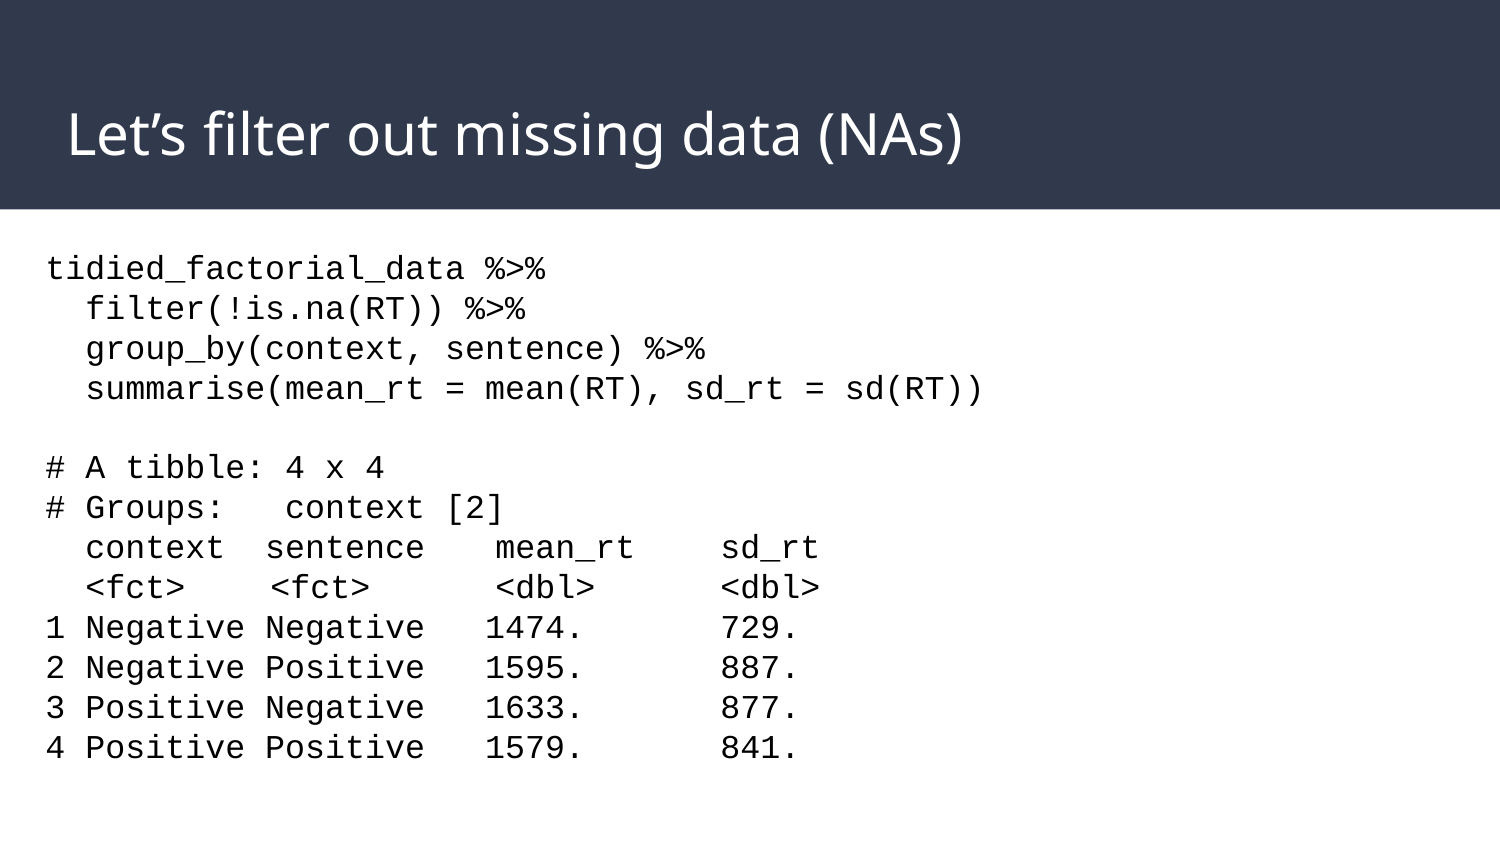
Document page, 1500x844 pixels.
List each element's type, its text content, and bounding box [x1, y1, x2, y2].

title Let’s filter out missing data (NAs) [51, 82, 1449, 185]
text_box tidied_factorial_data %>% filter(!is.na(RT)) %>% group_by(context, sentence) %>% summarise(mean_rt = mean(RT), sd_rt = sd(RT)) # A tibble: 4 x 4 # Groups: context [2] context sentence mean_rt sd_rt <fct> <fct> <dbl> <dbl> 1 Negative Negative 1474. 729. 2 Negative Positive 1595. 887. 3 Positive Negative 1633. 877. 4 Positive Positive 1579. 841. [30, 231, 1464, 808]
